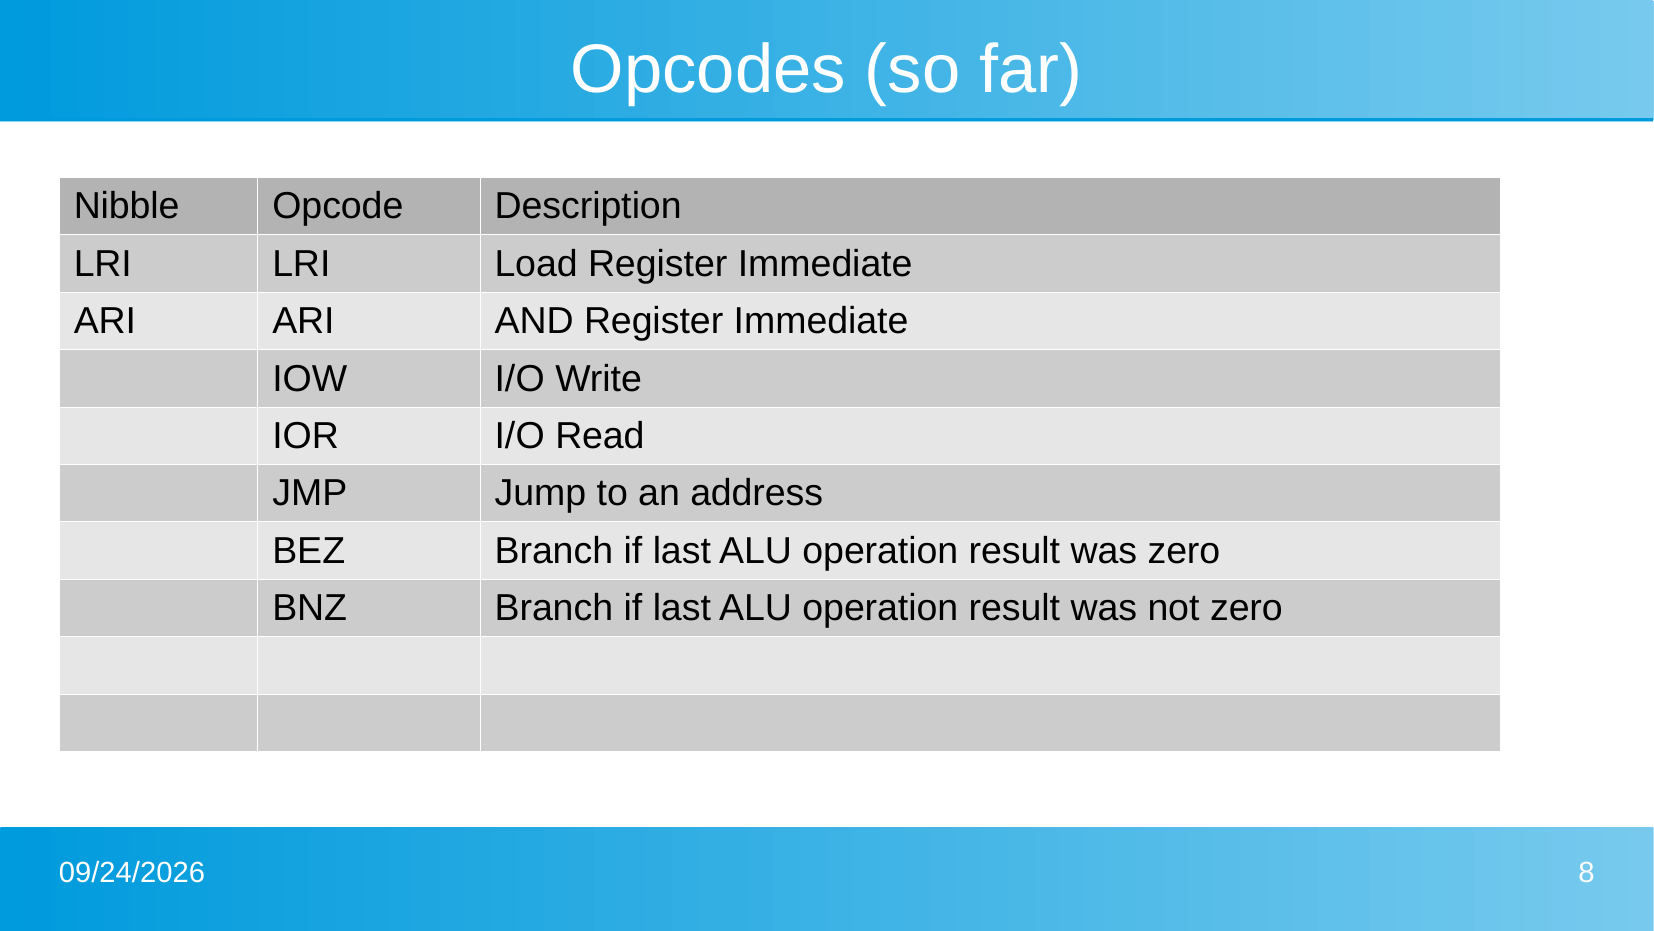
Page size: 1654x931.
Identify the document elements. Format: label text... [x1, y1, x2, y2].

table_cell Branch if last ALU operation result was not zero [481, 580, 1500, 636]
table_cell LRI [60, 235, 257, 292]
table_cell BEZ [258, 522, 480, 579]
table_header Nibble [60, 178, 257, 234]
title Opcodes (so far) [59, 29, 1595, 108]
table_cell [258, 695, 480, 751]
table_cell Branch if last ALU operation result was zero [481, 522, 1500, 579]
table_cell JMP [258, 465, 480, 521]
table_cell I/O Read [481, 408, 1500, 464]
table_cell [60, 580, 257, 636]
table_cell IOR [258, 408, 480, 464]
table_cell LRI [258, 235, 480, 292]
table_cell ARI [60, 293, 257, 349]
table_header Opcode [258, 178, 480, 234]
table_cell [60, 695, 257, 751]
table_cell I/O Write [481, 350, 1500, 407]
table_cell [481, 637, 1500, 694]
table_cell BNZ [258, 580, 480, 636]
table_cell IOW [258, 350, 480, 407]
table_cell [60, 465, 257, 521]
table_cell ARI [258, 293, 480, 349]
table_cell [60, 522, 257, 579]
table_header Description [481, 178, 1500, 234]
table_cell [60, 350, 257, 407]
table_cell [60, 637, 257, 694]
table_cell Load Register Immediate [481, 235, 1500, 292]
table_cell [481, 695, 1500, 751]
table_cell AND Register Immediate [481, 293, 1500, 349]
table_cell Jump to an address [481, 465, 1500, 521]
table_cell [258, 637, 480, 694]
table_cell [60, 408, 257, 464]
